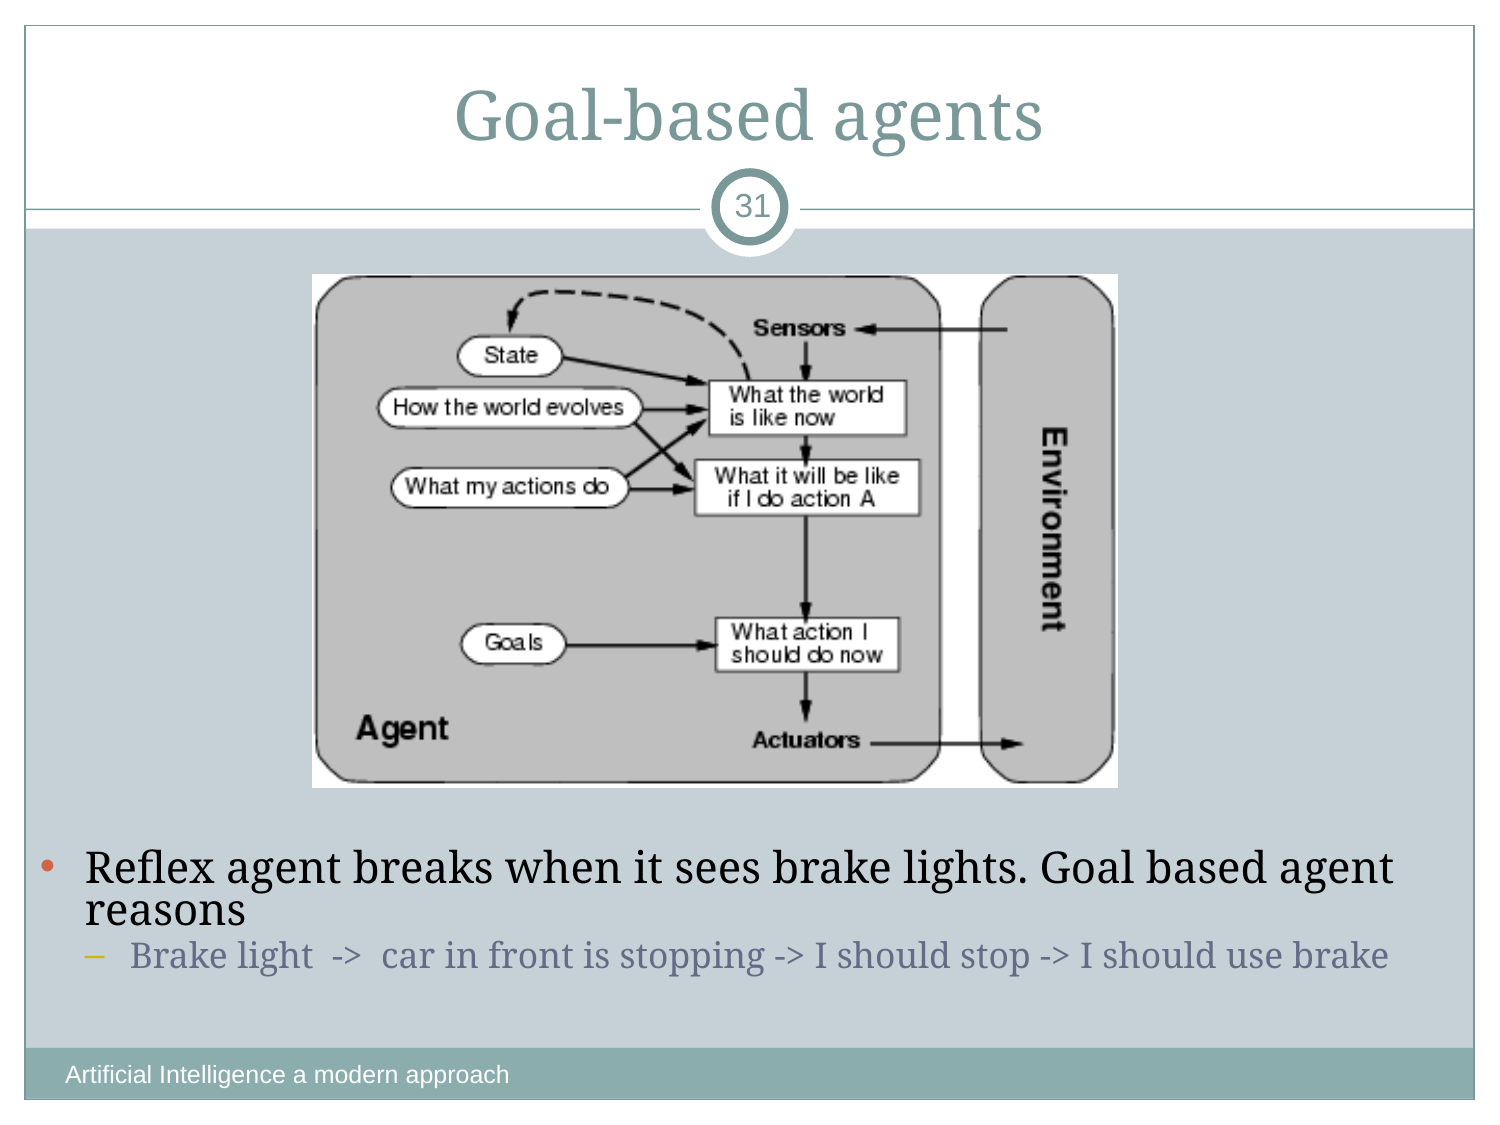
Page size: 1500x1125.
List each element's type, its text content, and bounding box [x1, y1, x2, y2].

text_box <number> [715, 168, 791, 241]
picture [312, 274, 1118, 749]
title Goal-based agents [49, 37, 1450, 162]
text_box Artificial Intelligence a modern approach [49, 1051, 638, 1112]
text_box Reflex agent breaks when it sees brake lights. Goal based agent reasons Brake light -> car in front is stopping -> I should stop -> I should use brake [24, 749, 1445, 1001]
